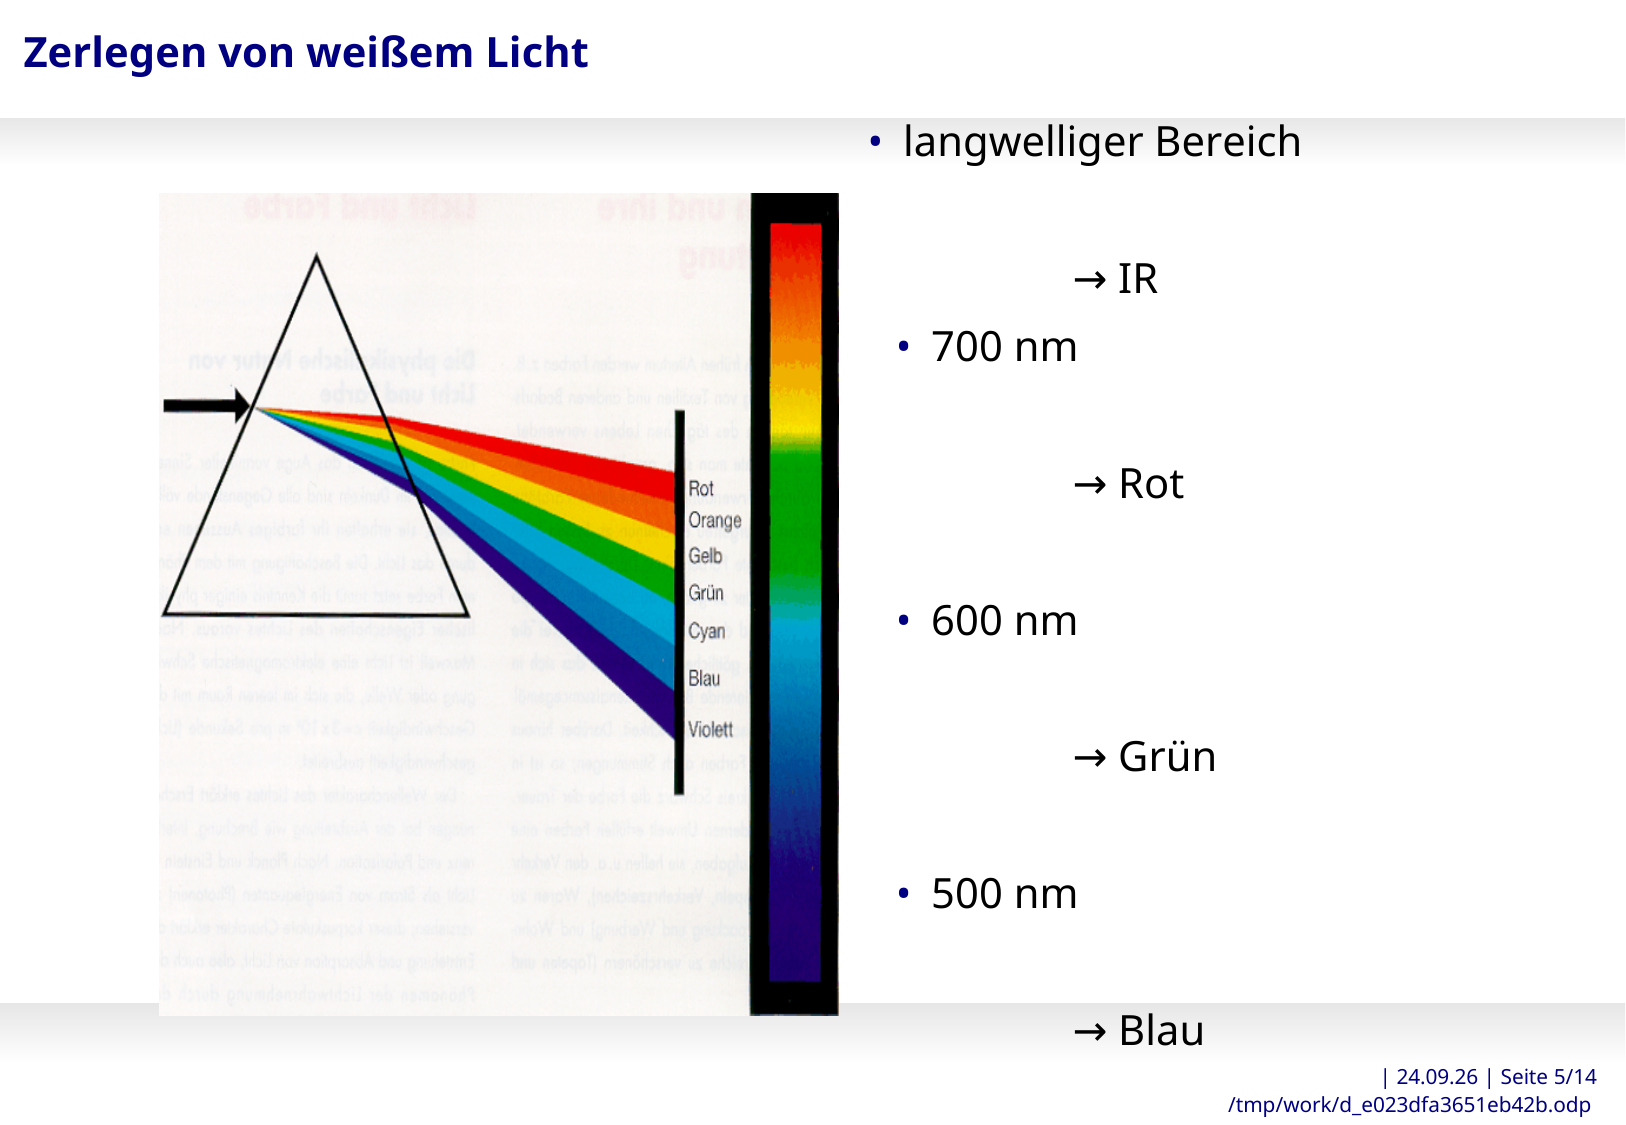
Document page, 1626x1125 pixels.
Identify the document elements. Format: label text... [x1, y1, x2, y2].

title Zerlegen von weißem Licht [23, 11, 1600, 130]
list langwelliger Bereich → IR 700 nm → Rot 600 nm → Grün 500 nm → Blau 400 nm → UV kurzwelliger Bereich [820, 100, 1501, 1037]
picture [159, 193, 839, 1016]
